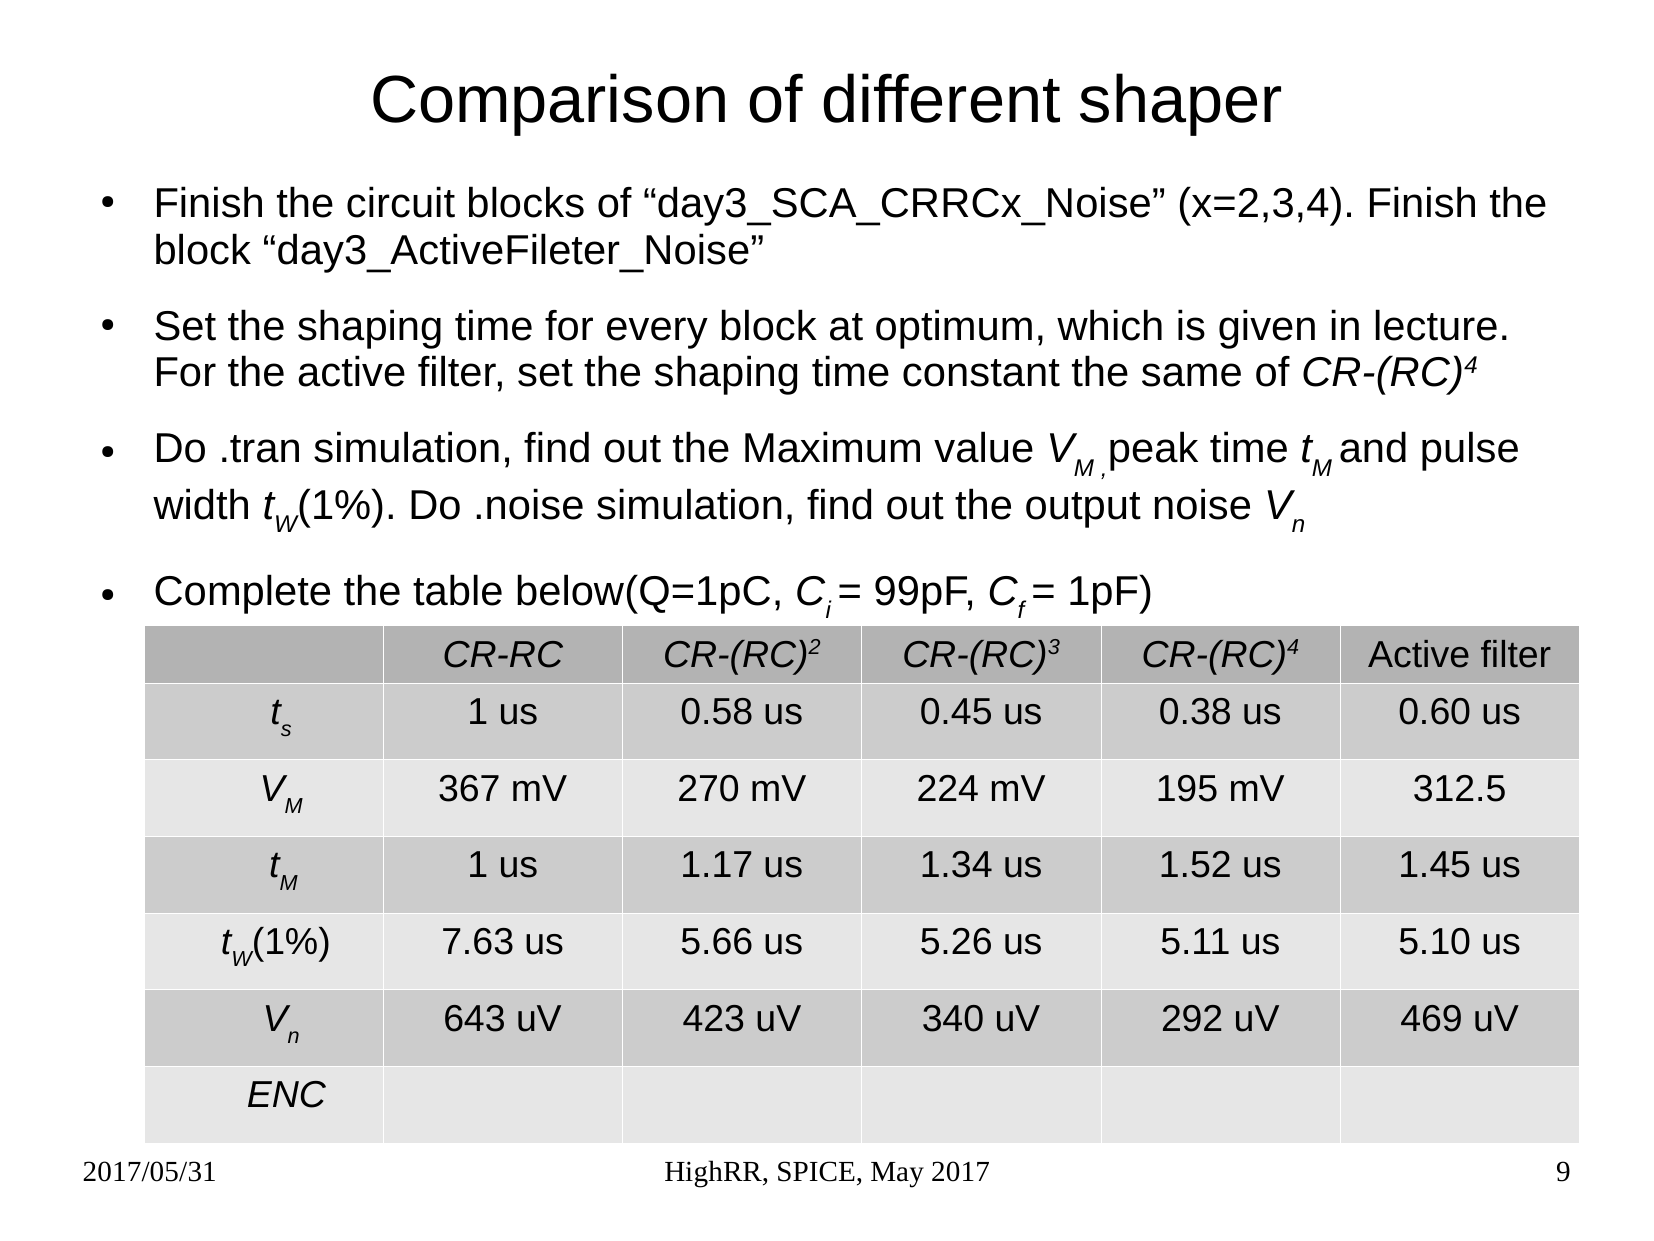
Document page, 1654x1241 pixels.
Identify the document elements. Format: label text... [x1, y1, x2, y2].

table_cell [623, 1067, 861, 1143]
table_header CR-(RC)3 [862, 626, 1101, 683]
table_cell 5.10 us [1341, 914, 1579, 989]
table_header CR-(RC)2 [623, 626, 861, 683]
table_cell [1341, 1067, 1579, 1143]
table_cell 643 uV [384, 990, 622, 1066]
table_cell [1102, 1067, 1340, 1143]
table_cell 0.38 us [1102, 684, 1340, 759]
table_cell 1.45 us [1341, 837, 1579, 913]
table_cell 1 us [384, 837, 622, 913]
table_cell [862, 1067, 1101, 1143]
table_cell 469 uV [1341, 990, 1579, 1066]
table_cell 195 mV [1102, 760, 1340, 836]
table_cell 340 uV [862, 990, 1101, 1066]
table_cell 0.45 us [862, 684, 1101, 759]
table_cell 312.5 [1341, 760, 1579, 836]
table_cell ts [145, 684, 383, 759]
table_cell VM [145, 760, 383, 836]
table_header CR-(RC)4 [1102, 626, 1340, 683]
table_cell tM [145, 837, 383, 913]
table_header Active filter [1341, 626, 1579, 683]
table_cell 5.11 us [1102, 914, 1340, 989]
table_cell 1.17 us [623, 837, 861, 913]
table_cell 292 uV [1102, 990, 1340, 1066]
title Comparison of different shaper [82, 49, 1571, 151]
table_cell 5.66 us [623, 914, 861, 989]
table_cell 1.52 us [1102, 837, 1340, 913]
table_cell 5.26 us [862, 914, 1101, 989]
table_cell Vn [145, 990, 383, 1066]
table_header [145, 626, 383, 683]
table_cell 423 uV [623, 990, 861, 1066]
table_cell 0.60 us [1341, 684, 1579, 759]
table_cell 367 mV [384, 760, 622, 836]
table_cell tW(1%) [145, 914, 383, 989]
table_cell 270 mV [623, 760, 861, 836]
table_cell 7.63 us [384, 914, 622, 989]
table_cell 0.58 us [623, 684, 861, 759]
table_cell 1 us [384, 684, 622, 759]
table_cell 1.34 us [862, 837, 1101, 913]
table_cell ENC [145, 1067, 383, 1143]
table_cell [384, 1067, 622, 1143]
table_header CR-RC [384, 626, 622, 683]
table_cell 224 mV [862, 760, 1101, 836]
list Finish the circuit blocks of “day3_SCA_CRRCx_Noise” (x=2,3,4). Finish the block “day3_ActiveFileter_Noise” Set the shaping time for every block at optimum, which is given in lecture. For the active filter, set the shaping time constant the same of CR-(RC)4 Do .tran simulation, find out the Maximum value VM ,peak time tM and pulse width tW(1%). Do .noise simulation, find out the output noise Vn Complete the table below(Q=1pC, Ci = 99pF, Cf = 1pF) [82, 180, 1571, 1141]
